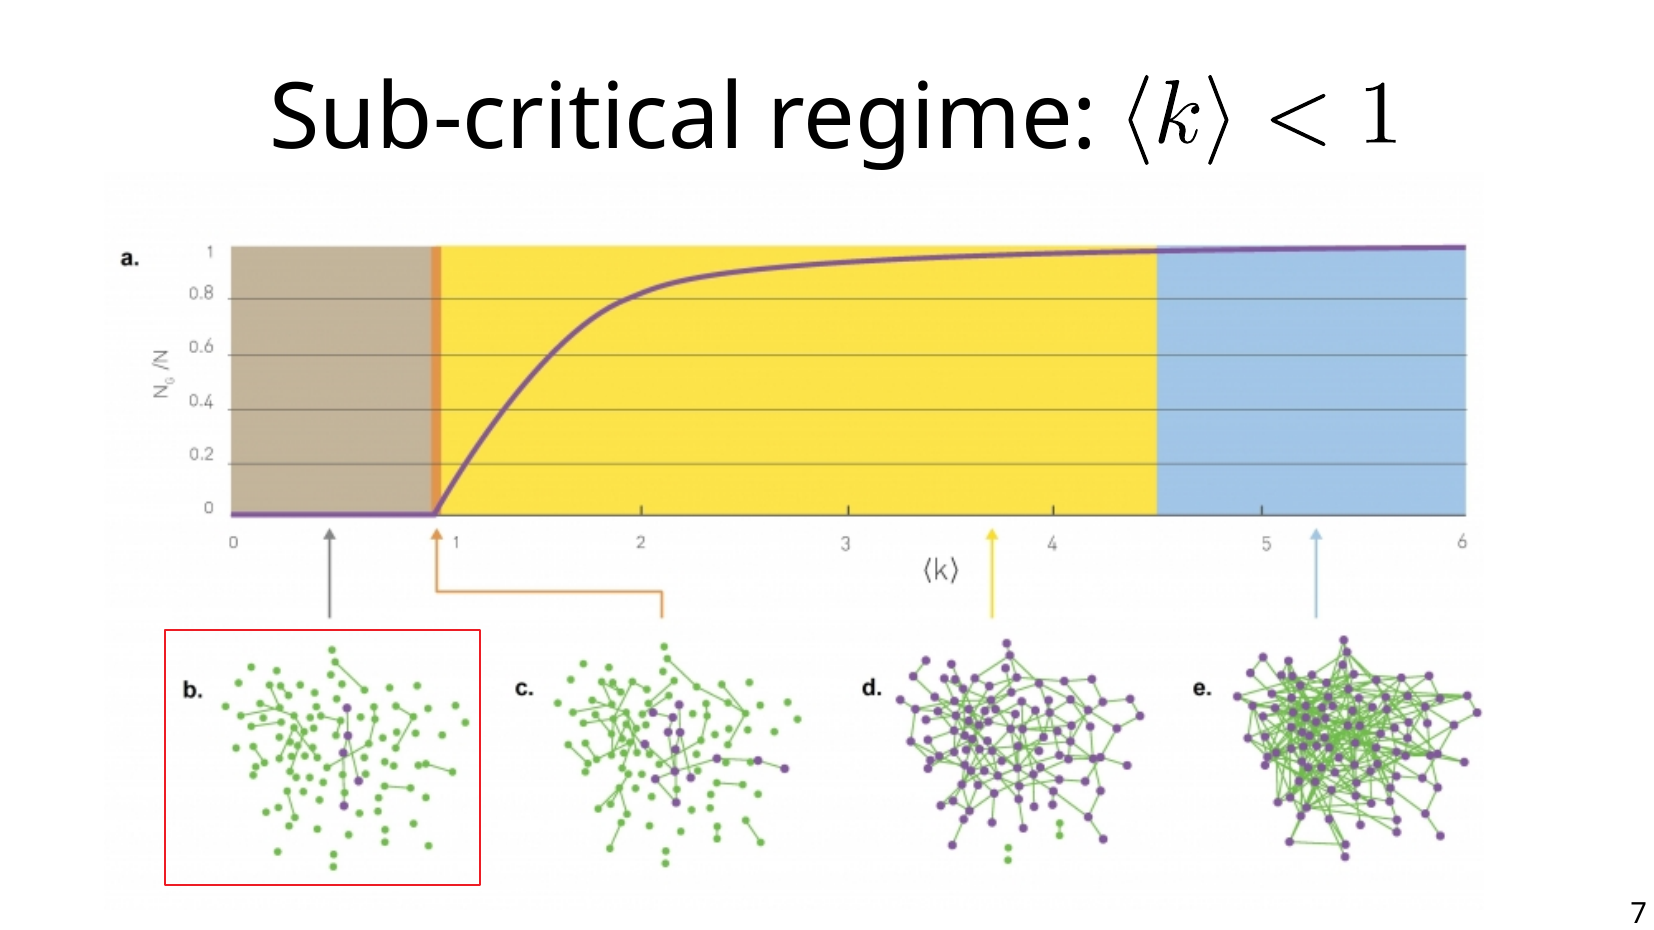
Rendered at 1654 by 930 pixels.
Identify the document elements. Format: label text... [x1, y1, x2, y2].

title Sub-critical regime: [82, 1, 1571, 225]
picture [104, 171, 1484, 910]
text_box [1118, 74, 1404, 165]
